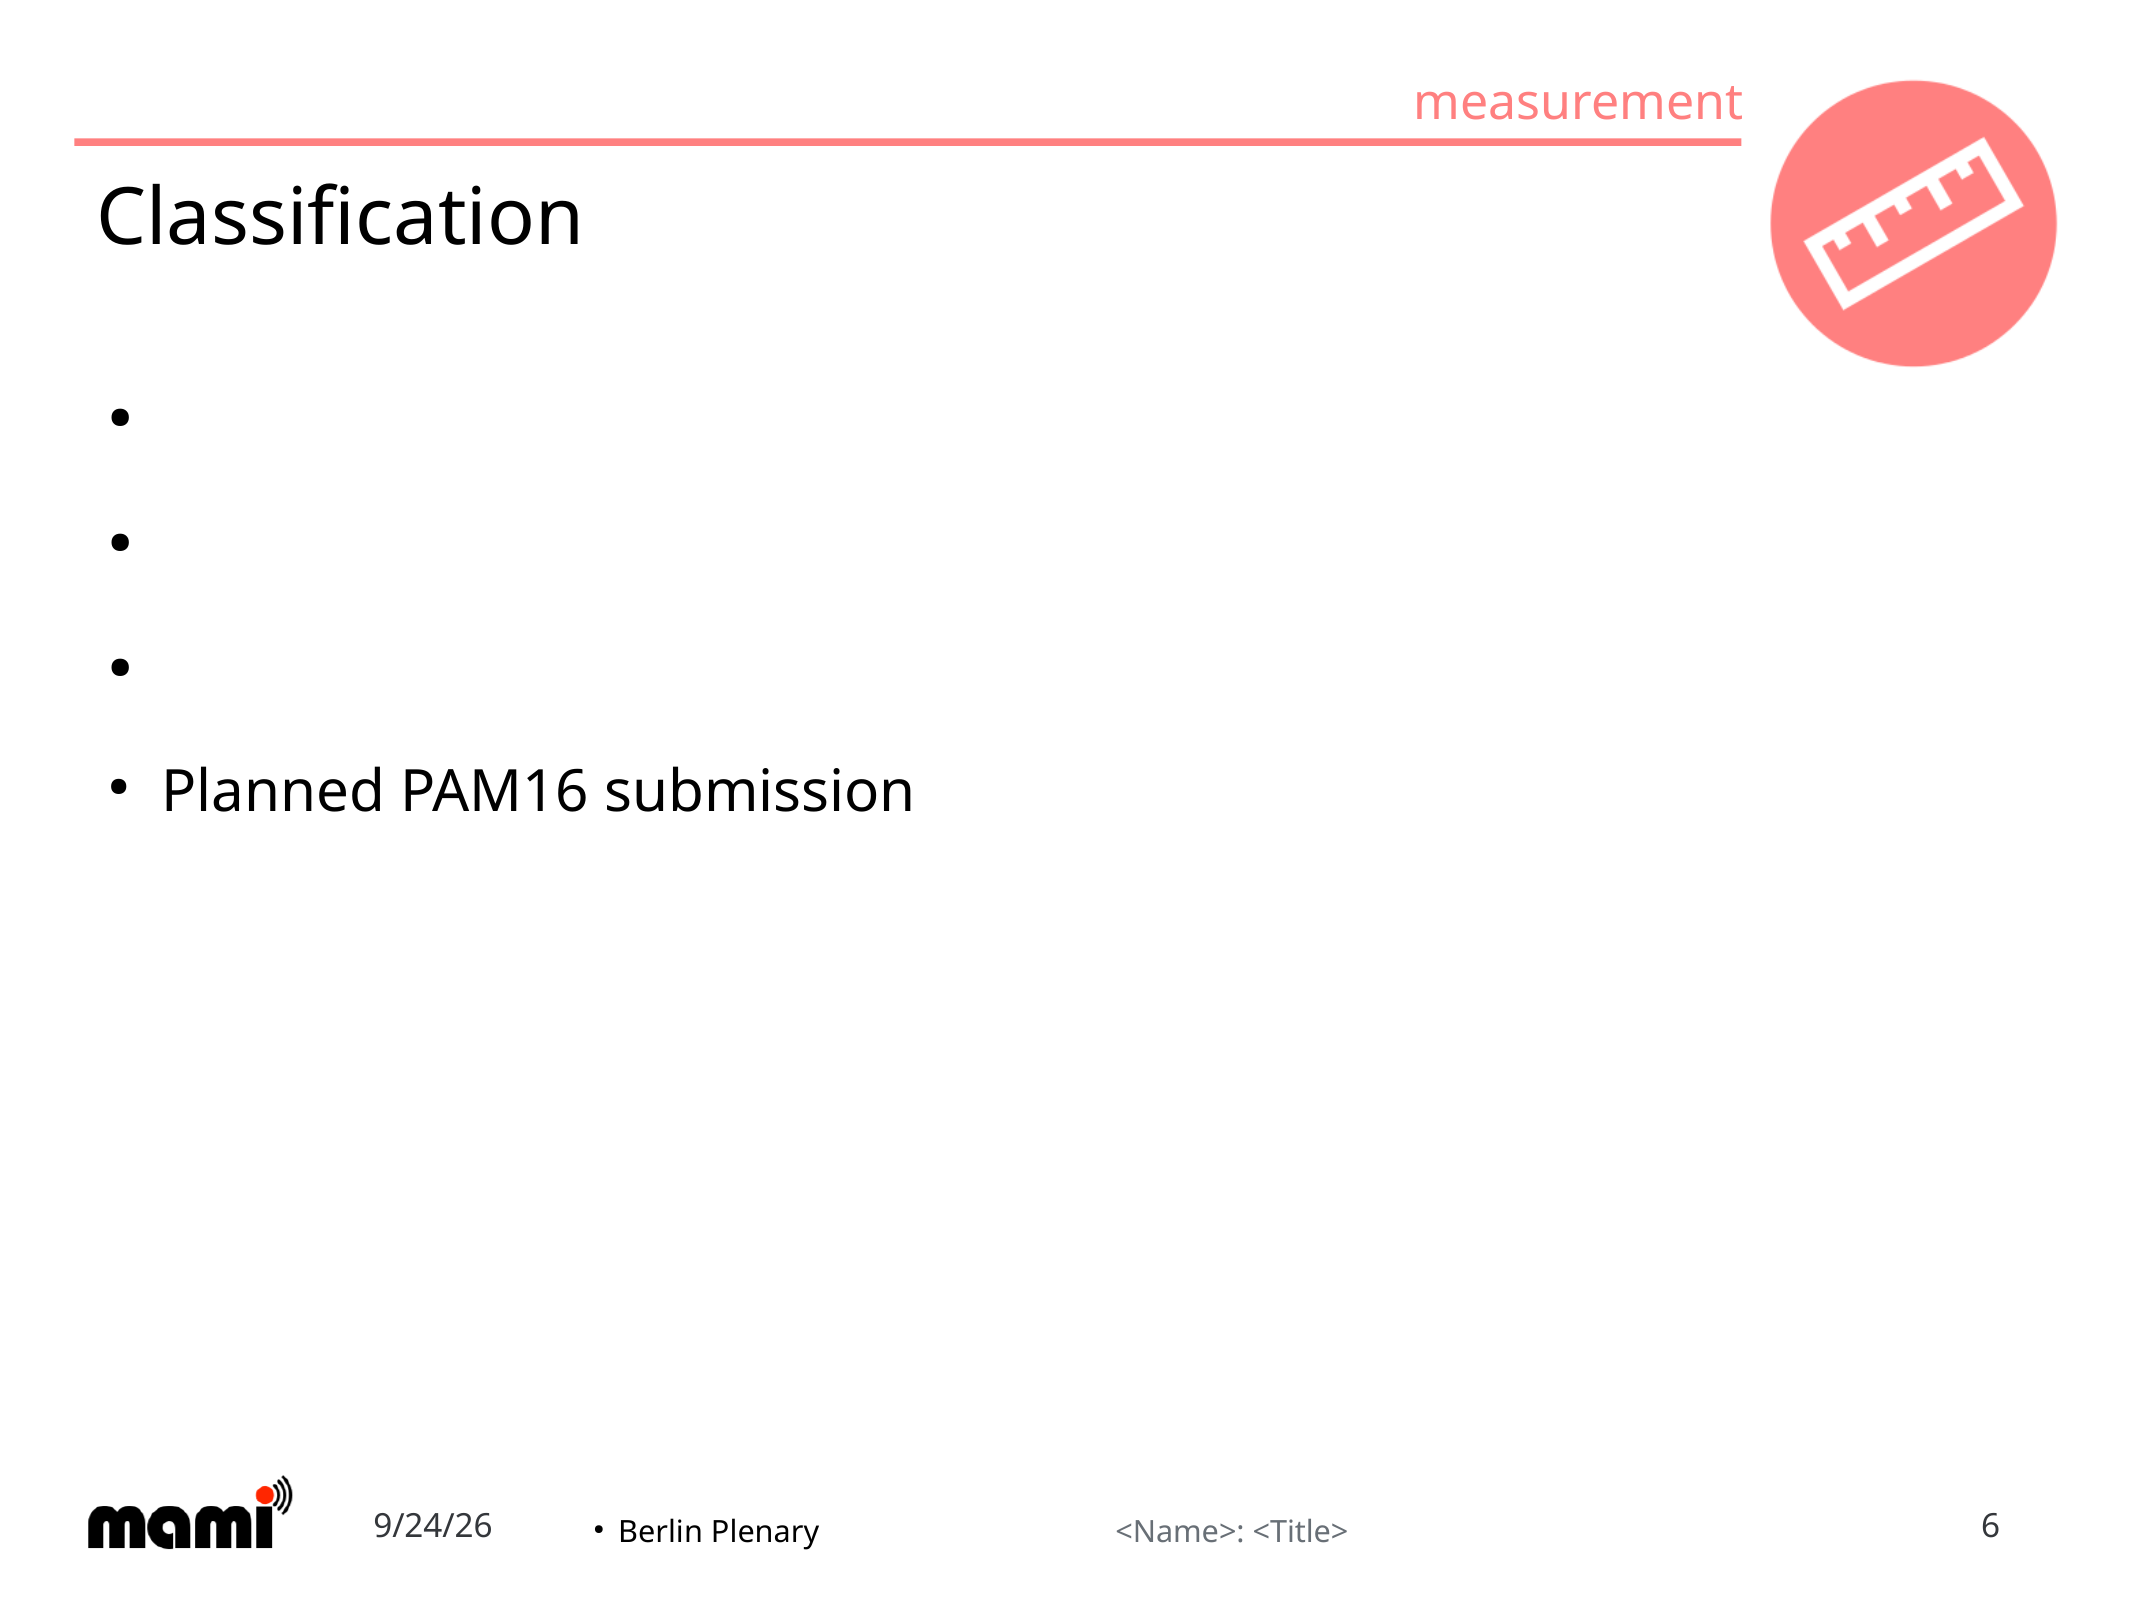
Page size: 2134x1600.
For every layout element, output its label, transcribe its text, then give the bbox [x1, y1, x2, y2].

slide_number 7/7/16 [329, 1496, 537, 1556]
title Classification [75, 144, 1700, 371]
picture [86, 1473, 294, 1552]
list Planned PAM16 submission [75, 371, 2053, 1462]
picture [1757, 73, 2071, 387]
slide_number <number> [1931, 1496, 2050, 1556]
list Berlin Plenary [570, 1496, 1894, 1556]
